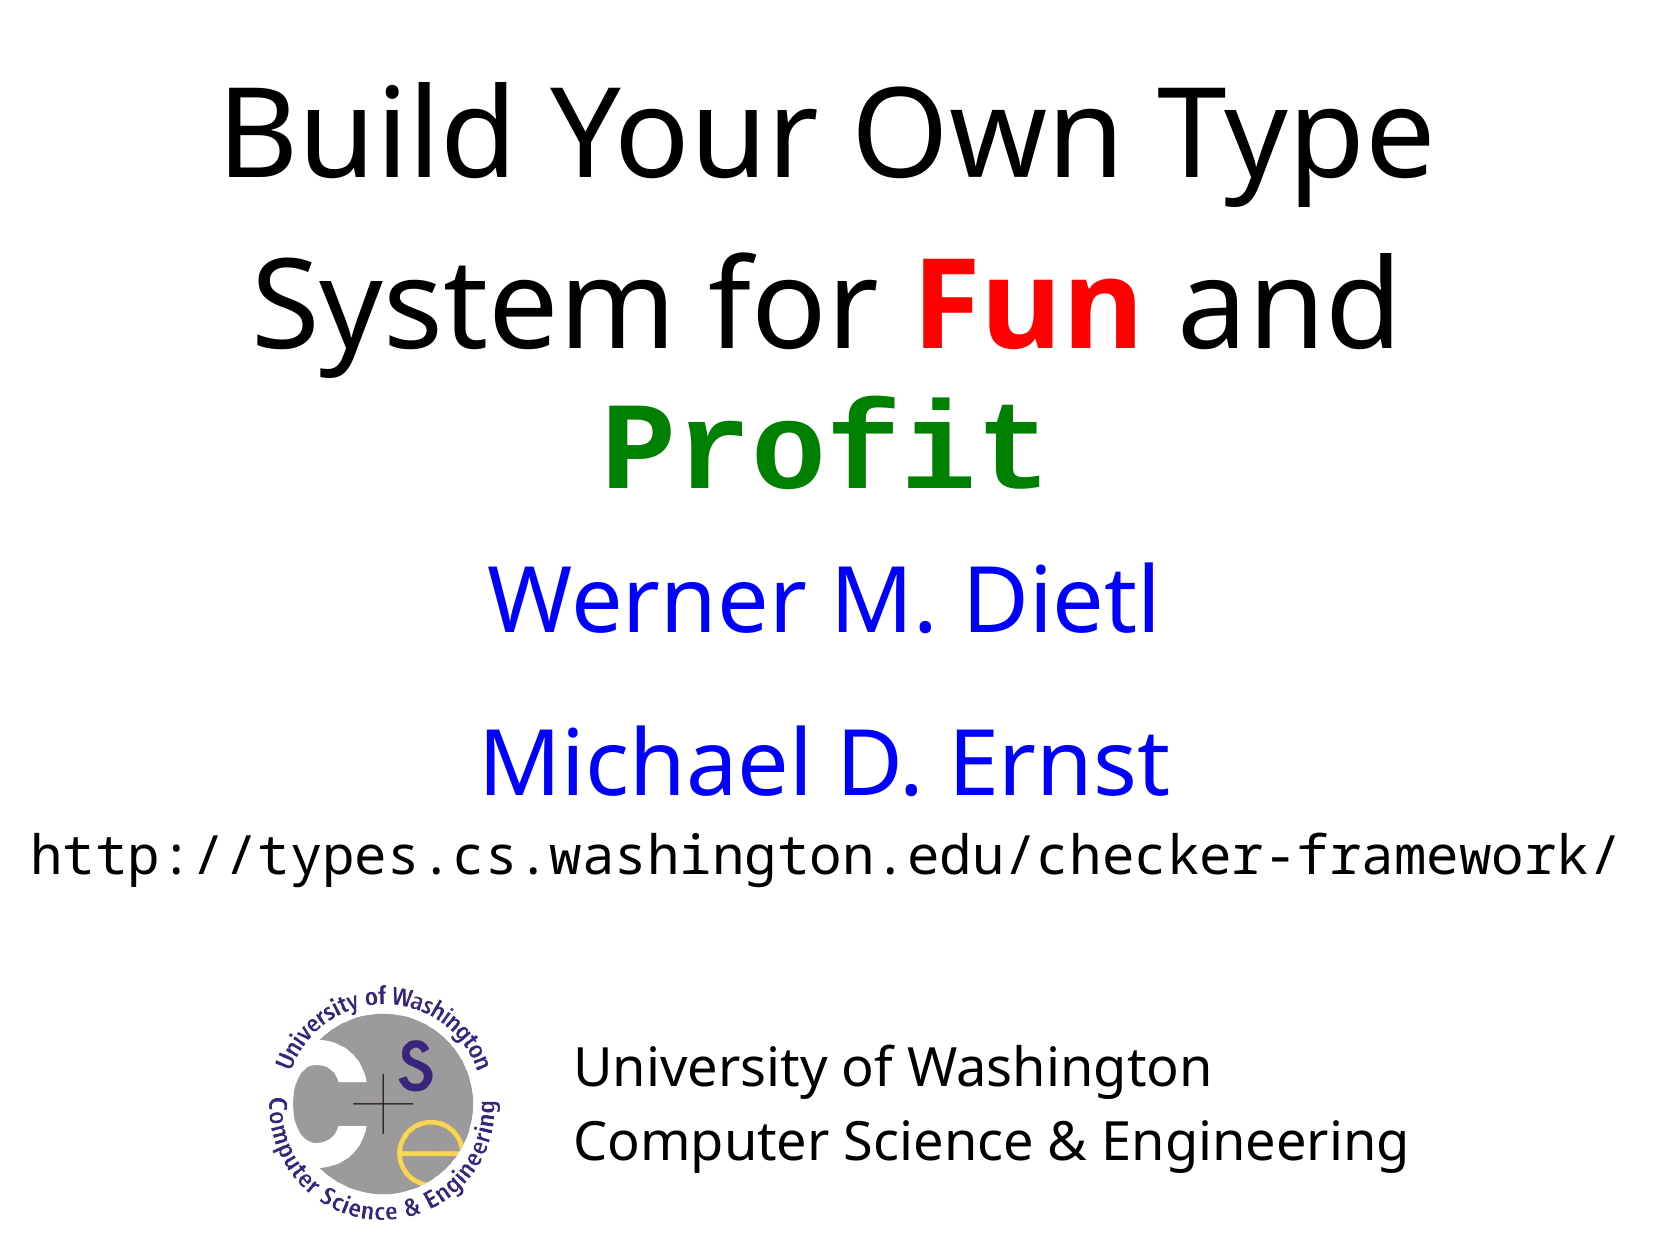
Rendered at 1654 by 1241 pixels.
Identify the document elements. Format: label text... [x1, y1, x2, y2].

text_box University of Washington Computer Science & Engineering [558, 1032, 1385, 1173]
text_box Werner M. Dietl Michael D. Ernst [463, 489, 1187, 814]
picture [269, 985, 500, 1220]
text_box http://types.cs.washington.edu/checker-framework/ [15, 814, 1638, 893]
text_box Build Your Own Type System for Fun and Profit [0, 102, 1654, 468]
